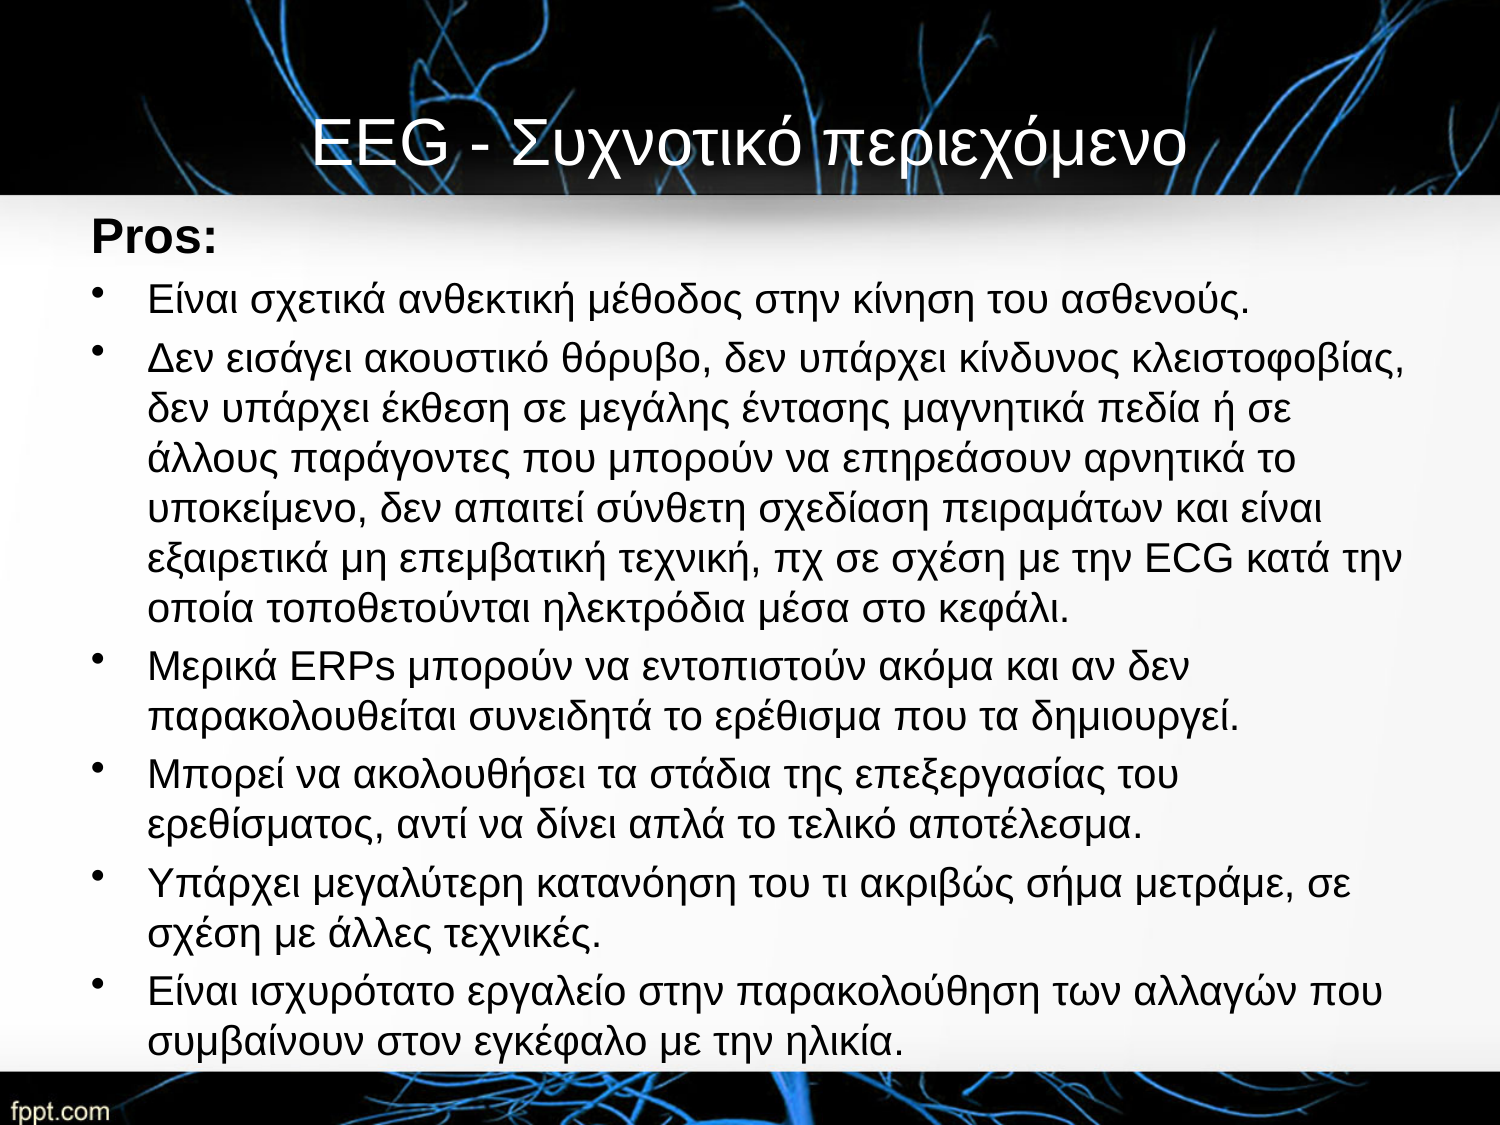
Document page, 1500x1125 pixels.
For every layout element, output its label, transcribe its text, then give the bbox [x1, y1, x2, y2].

picture [0, 0, 1500, 1125]
list Pros: Είναι σχετικά ανθεκτική μέθοδος στην κίνηση του ασθενούς. Δεν εισάγει ακουστικό θόρυβο, δεν υπάρχει κίνδυνος κλειστοφοβίας, δεν υπάρχει έκθεση σε μεγάλης έντασης μαγνητικά πεδία ή σε άλλους παράγοντες που μπορούν να επηρεάσουν αρνητικά το υποκείμενο, δεν απαιτεί σύνθετη σχεδίαση πειραμάτων και είναι εξαιρετικά μη επεμβατική τεχνική, πχ σε σχέση με την ΕCG κατά την οποία τοποθετούνται ηλεκτρόδια μέσα στο κεφάλι. Μερικά ERPs μπορούν να εντοπιστούν ακόμα και αν δεν παρακολουθείται συνειδητά το ερέθισμα που τα δημιουργεί. Μπορεί να ακολουθήσει τα στάδια της επεξεργασίας του ερεθίσματος, αντί να δίνει απλά το τελικό αποτέλεσμα. Υπάρχει μεγαλύτερη κατανόηση του τι ακριβώς σήμα μετράμε, σε σχέση με άλλες τεχνικές. Είναι ισχυρότατο εργαλείο στην παρακολούθηση των αλλαγών που συμβαίνουν στον εγκέφαλο με την ηλικία. [75, 196, 1426, 939]
title EEG - Συχνοτικό περιεχόμενο [75, 45, 1425, 196]
